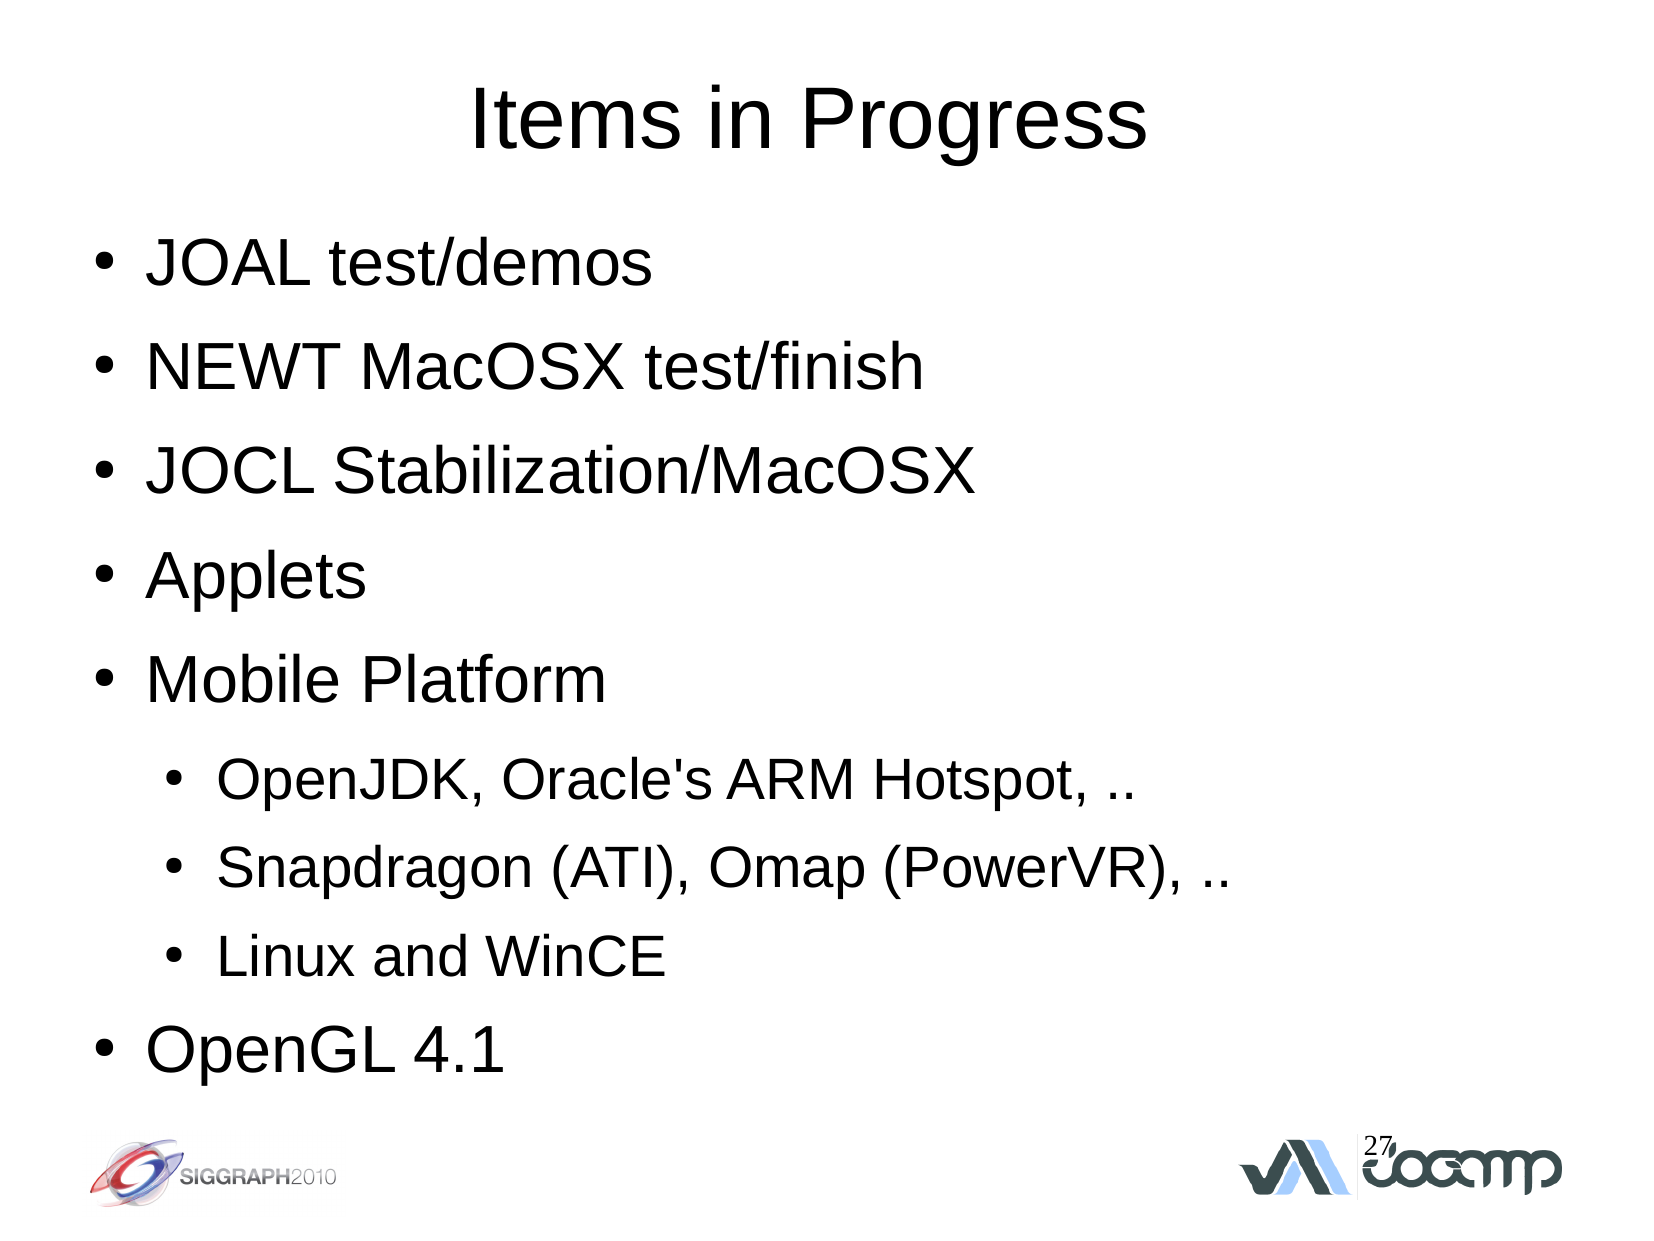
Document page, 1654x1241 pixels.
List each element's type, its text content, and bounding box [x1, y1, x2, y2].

picture [1237, 1134, 1562, 1200]
picture [82, 1130, 346, 1217]
list JOAL test/demos NEWT MacOSX test/finish JOCL Stabilization/MacOSX Applets Mobile Platform OpenJDK, Oracle's ARM Hotspot, .. Snapdragon (ATI), Omap (PowerVR), .. Linux and WinCE OpenGL 4.1 [75, 225, 1571, 1109]
title Items in Progress [68, 56, 1576, 181]
